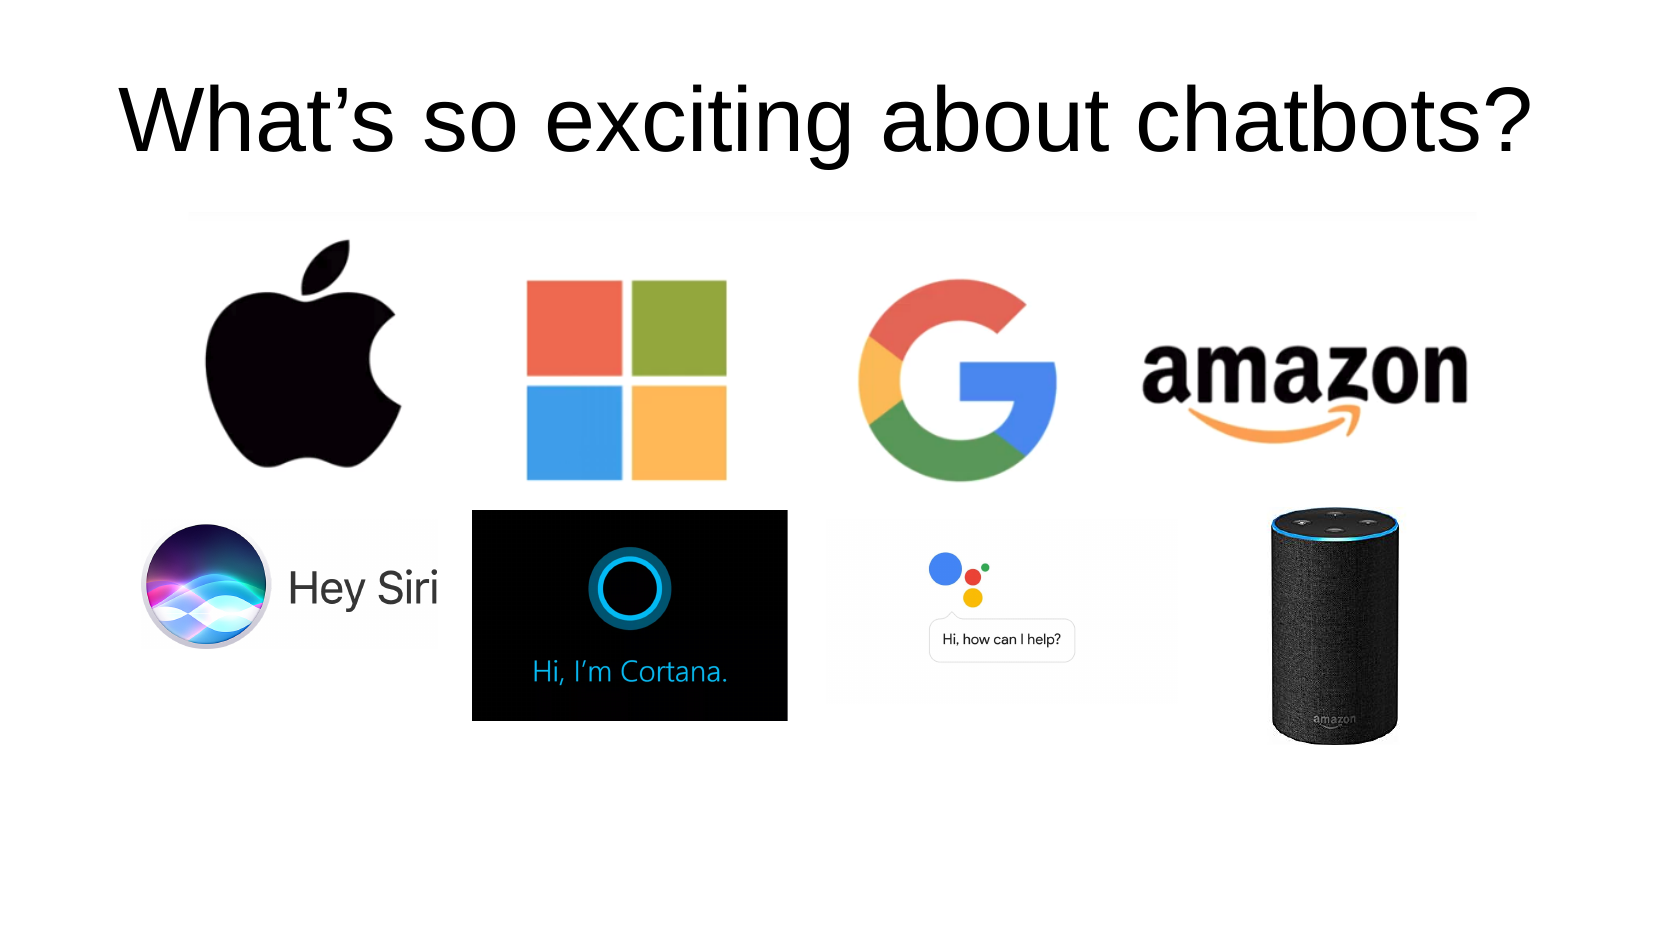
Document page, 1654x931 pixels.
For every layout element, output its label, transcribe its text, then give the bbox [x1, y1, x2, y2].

picture [826, 519, 1178, 704]
title What’s so exciting about chatbots? [82, 37, 1571, 193]
picture [141, 519, 438, 649]
picture [188, 212, 1477, 745]
picture [472, 510, 788, 721]
